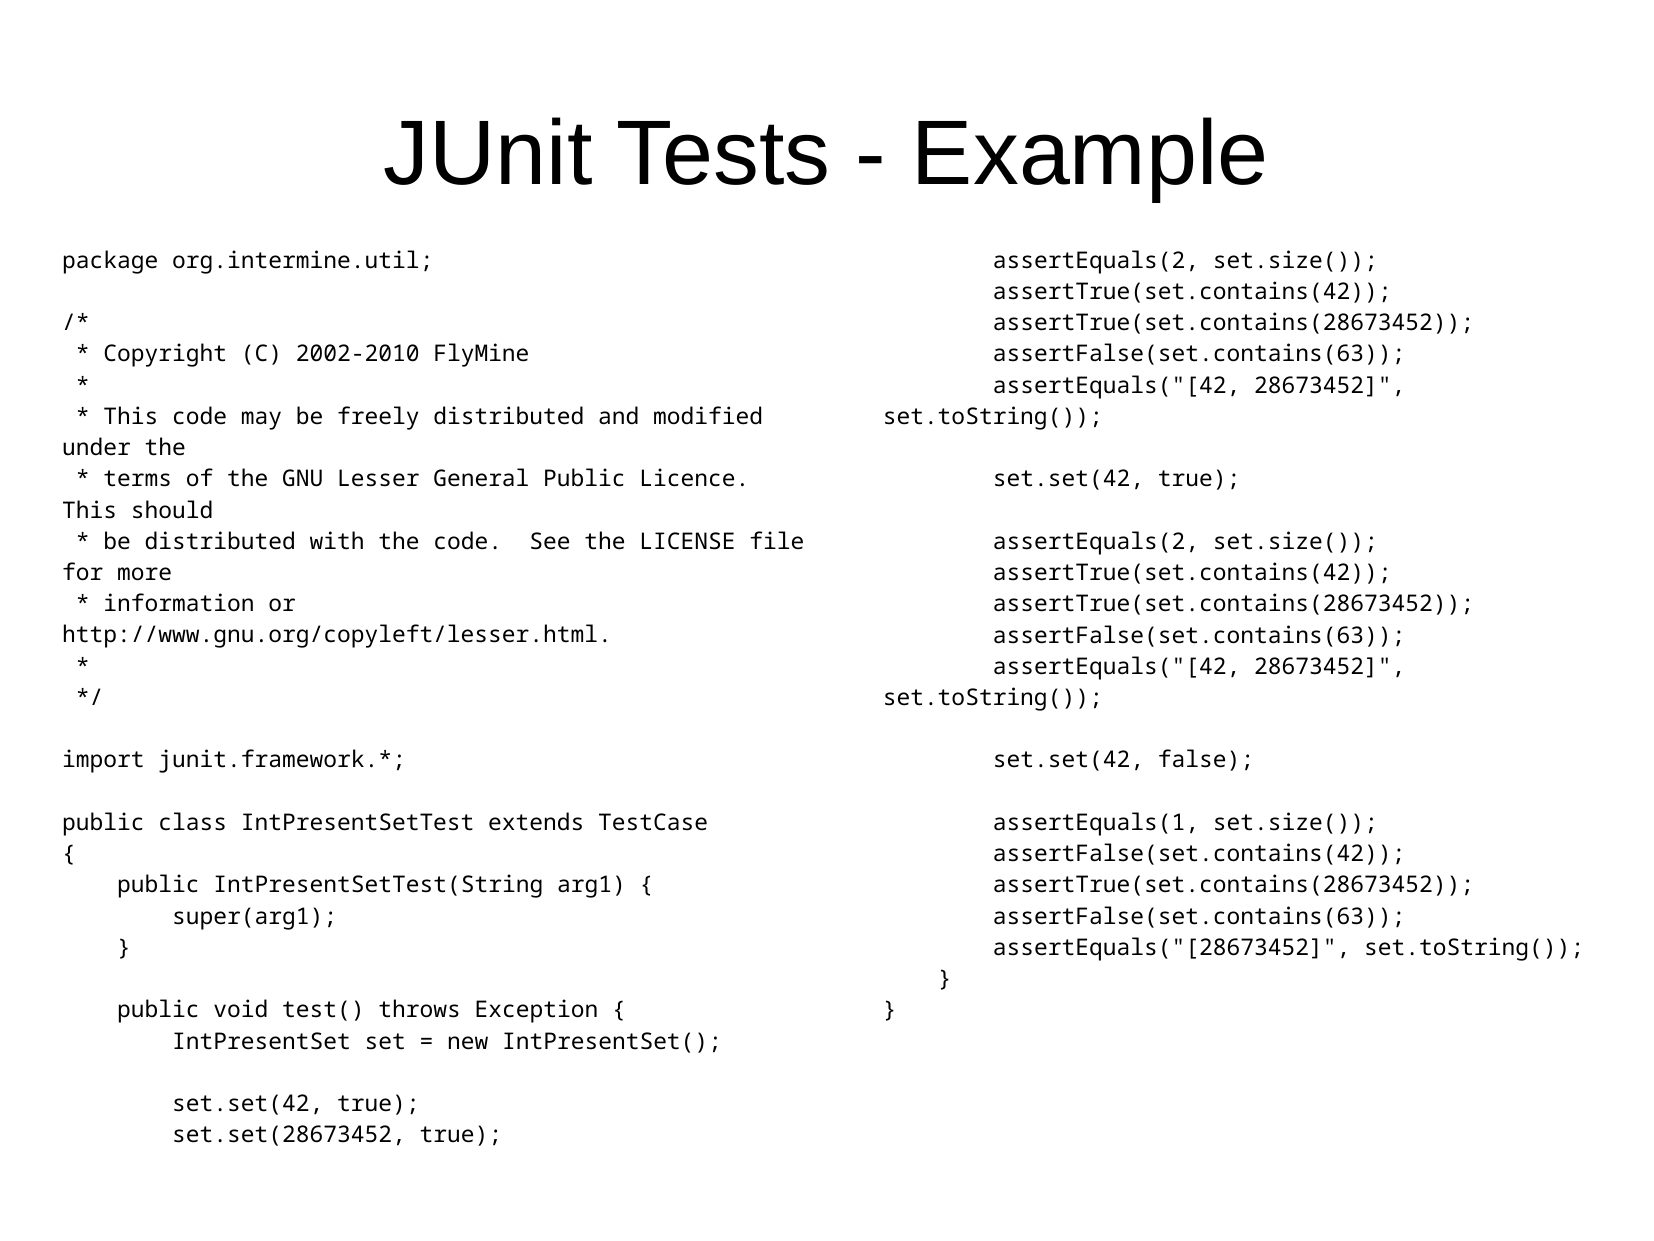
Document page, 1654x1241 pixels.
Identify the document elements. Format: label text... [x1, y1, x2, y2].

text_box assertEquals(2, set.size()); assertTrue(set.contains(42)); assertTrue(set.contains(28673452)); assertFalse(set.contains(63)); assertEquals("[42, 28673452]", set.toString()); set.set(42, true); assertEquals(2, set.size()); assertTrue(set.contains(42)); assertTrue(set.contains(28673452)); assertFalse(set.contains(63)); assertEquals("[42, 28673452]", set.toString()); set.set(42, false); assertEquals(1, set.size()); assertFalse(set.contains(42)); assertTrue(set.contains(28673452)); assertFalse(set.contains(63)); assertEquals("[28673452]", set.toString()); } } [868, 236, 1607, 965]
text_box package org.intermine.util; /* * Copyright (C) 2002-2010 FlyMine * * This code may be freely distributed and modified under the * terms of the GNU Lesser General Public Licence. This should * be distributed with the code. See the LICENSE file for more * information or http://www.gnu.org/copyleft/lesser.html. * */ import junit.framework.*; public class IntPresentSetTest extends TestCase { public IntPresentSetTest(String arg1) { super(arg1); } public void test() throws Exception { IntPresentSet set = new IntPresentSet(); set.set(42, true); set.set(28673452, true); [47, 236, 845, 1027]
title JUnit Tests - Example [82, 49, 1571, 257]
